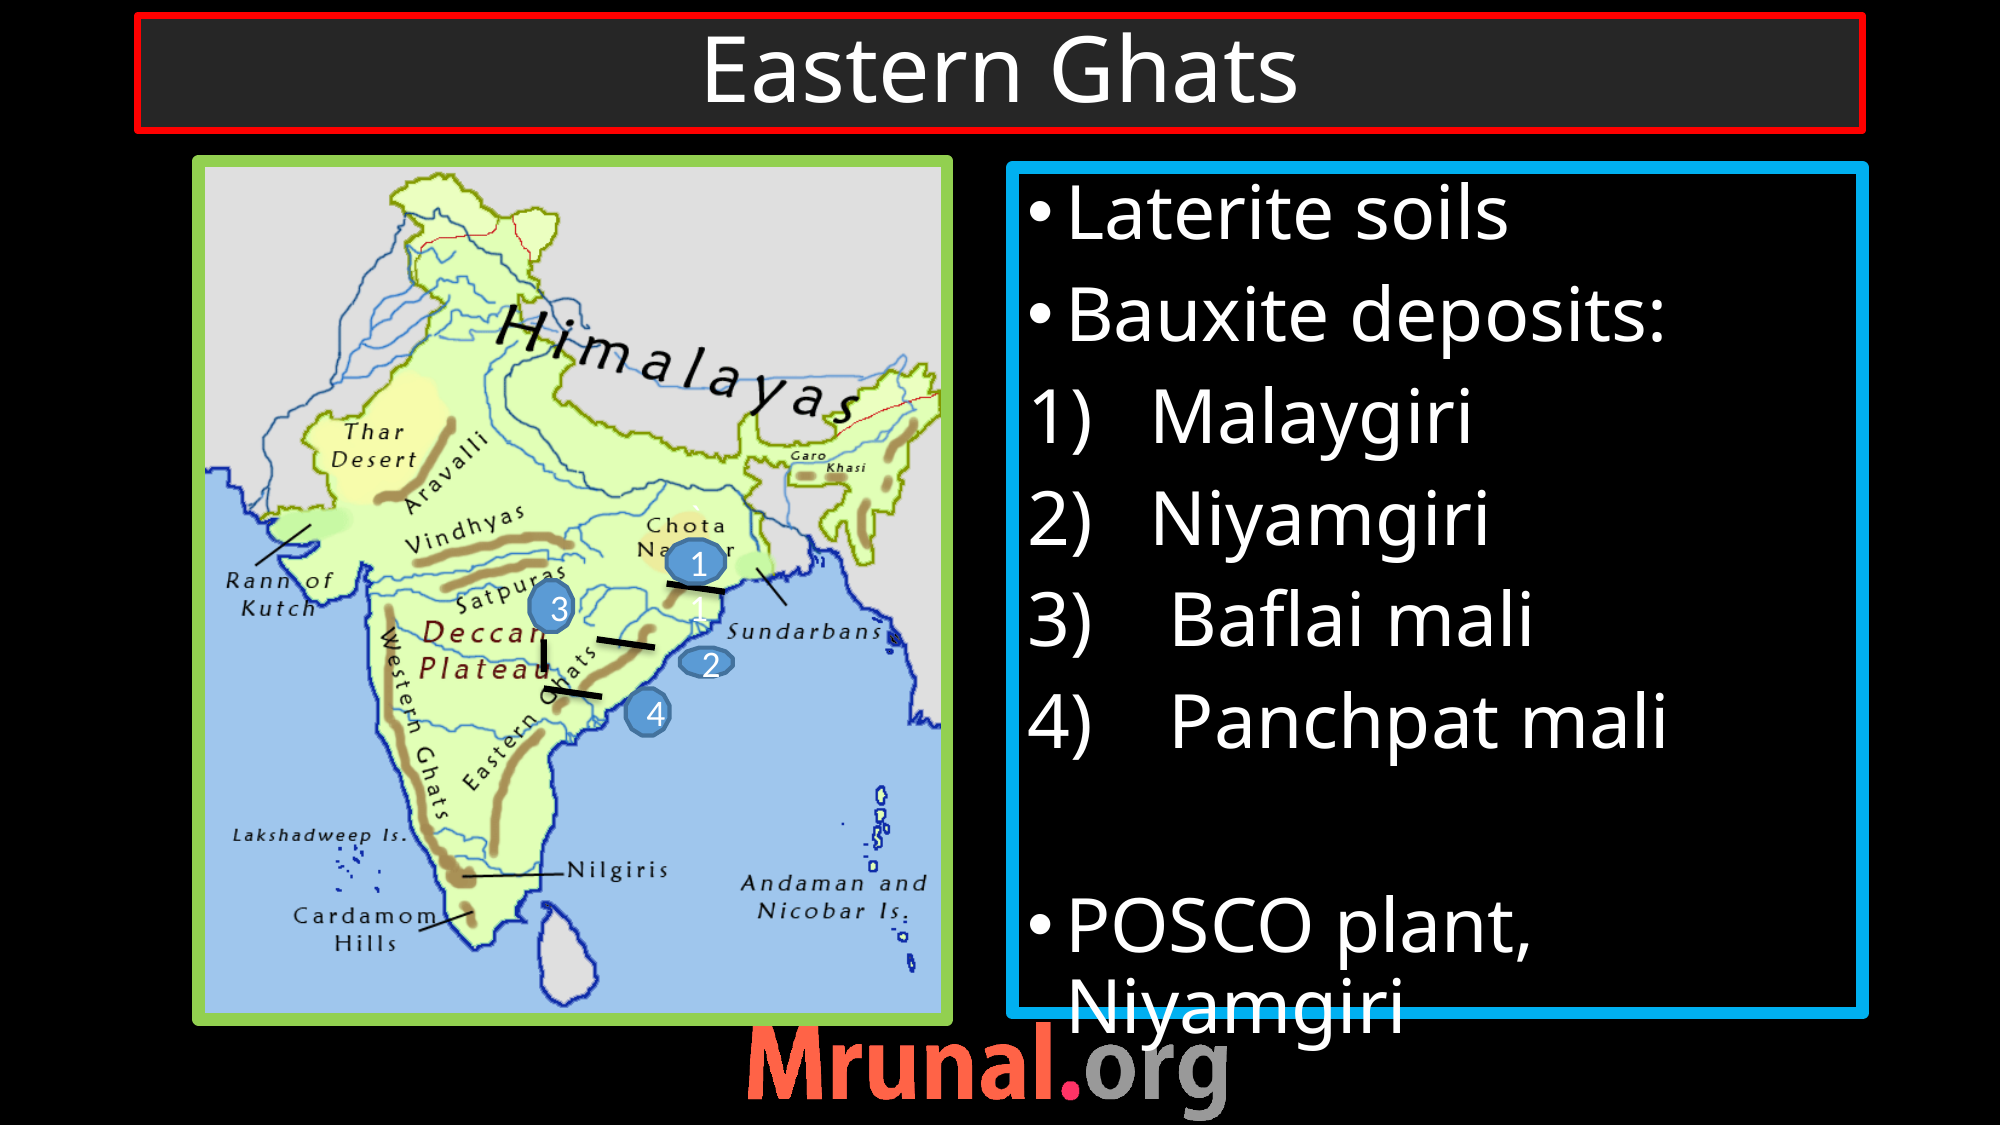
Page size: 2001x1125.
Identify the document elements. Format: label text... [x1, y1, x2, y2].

picture [204, 167, 941, 1014]
picture [741, 1005, 1230, 1125]
picture [1189, 1020, 1208, 1028]
text_box 2 [679, 647, 733, 677]
text_box 4 [625, 688, 670, 736]
text_box 3 [529, 580, 573, 632]
list Laterite soils Bauxite deposits: Malaygiri Niyamgiri Baflai mali Panchpat mali POSCO plant, Niyamgiri [1012, 167, 1863, 1014]
text_box `11 [666, 539, 725, 584]
title Eastern Ghats [137, 15, 1863, 131]
